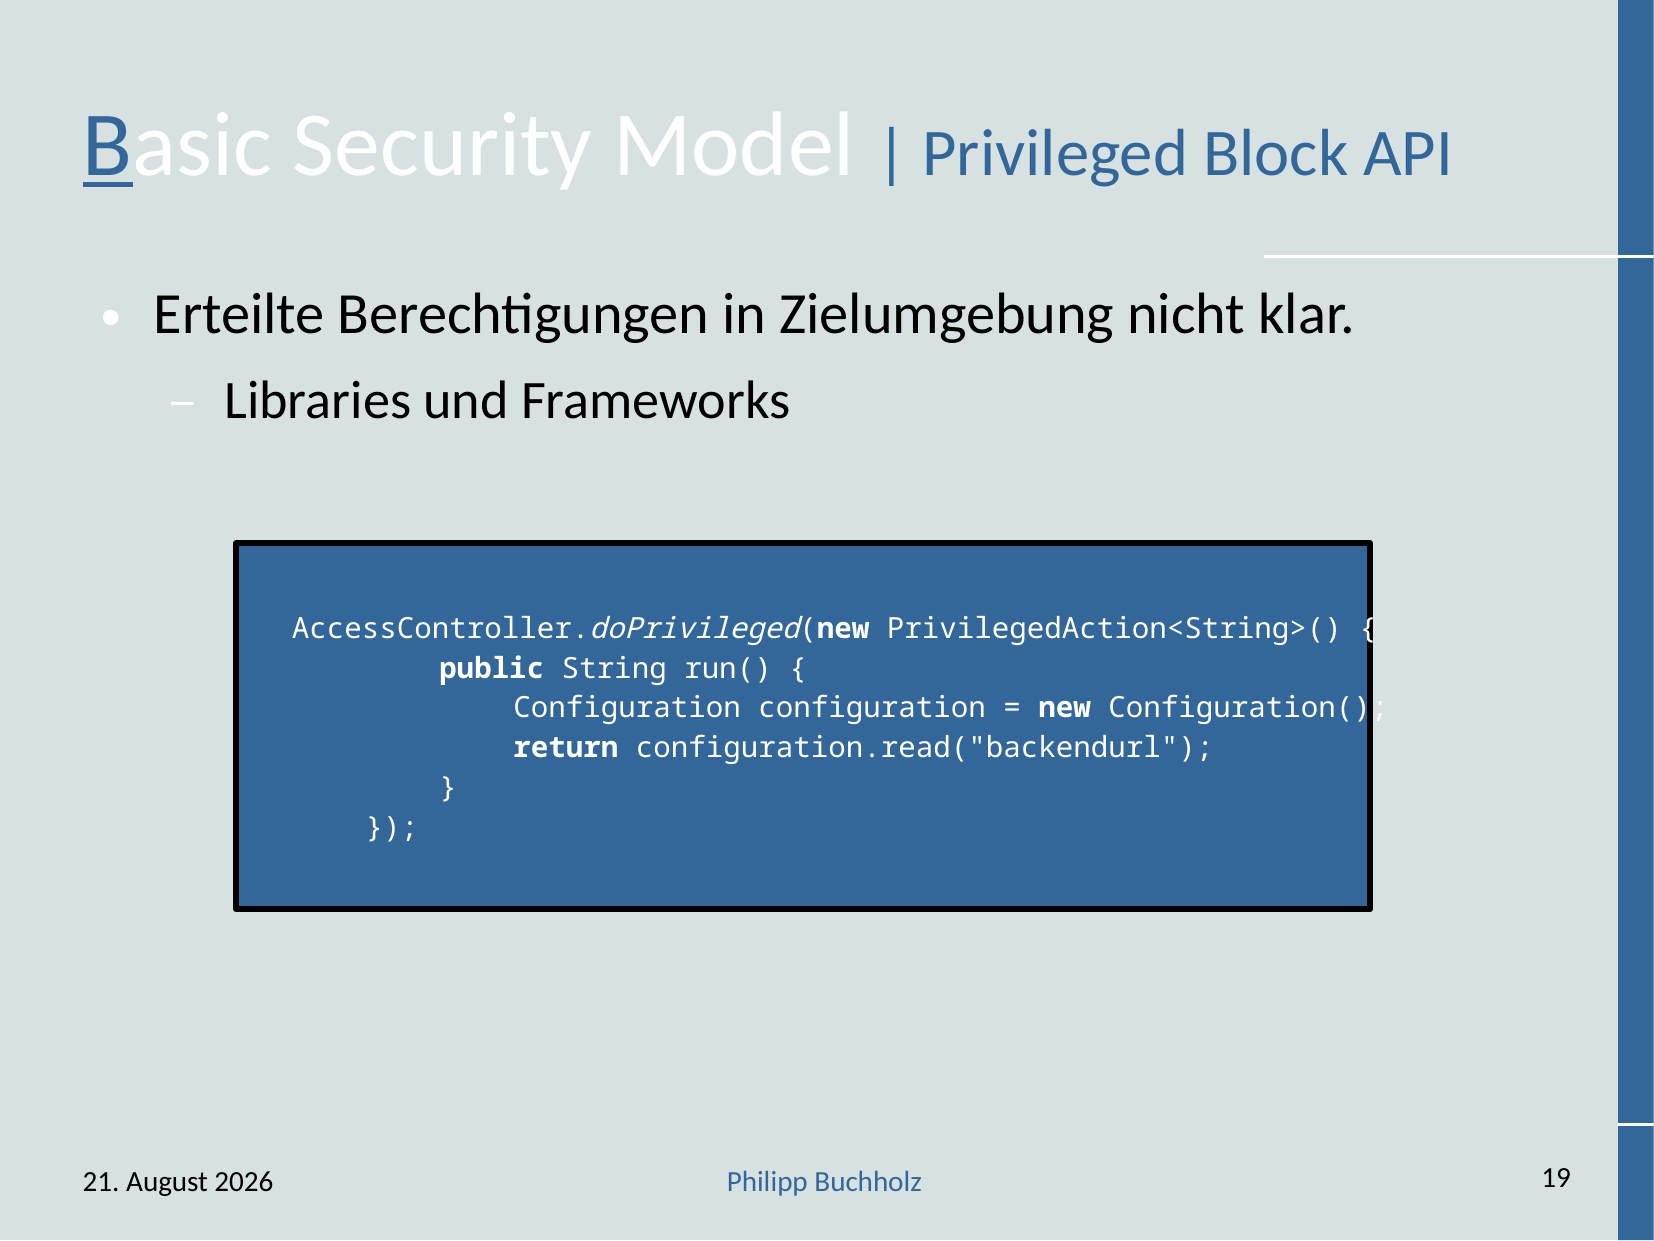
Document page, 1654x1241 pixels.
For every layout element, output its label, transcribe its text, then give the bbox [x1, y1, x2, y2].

list Erteilte Berechtigungen in Zielumgebung nicht klar. Libraries und Frameworks [82, 290, 1571, 633]
title Basic Security Model | Privileged Block API [82, 40, 1571, 266]
text_box AccessController.doPrivileged(new PrivilegedAction<String>() { public String run() { Configuration configuration = new Configuration(); return configuration.read("backendurl"); } }); [236, 543, 1371, 910]
